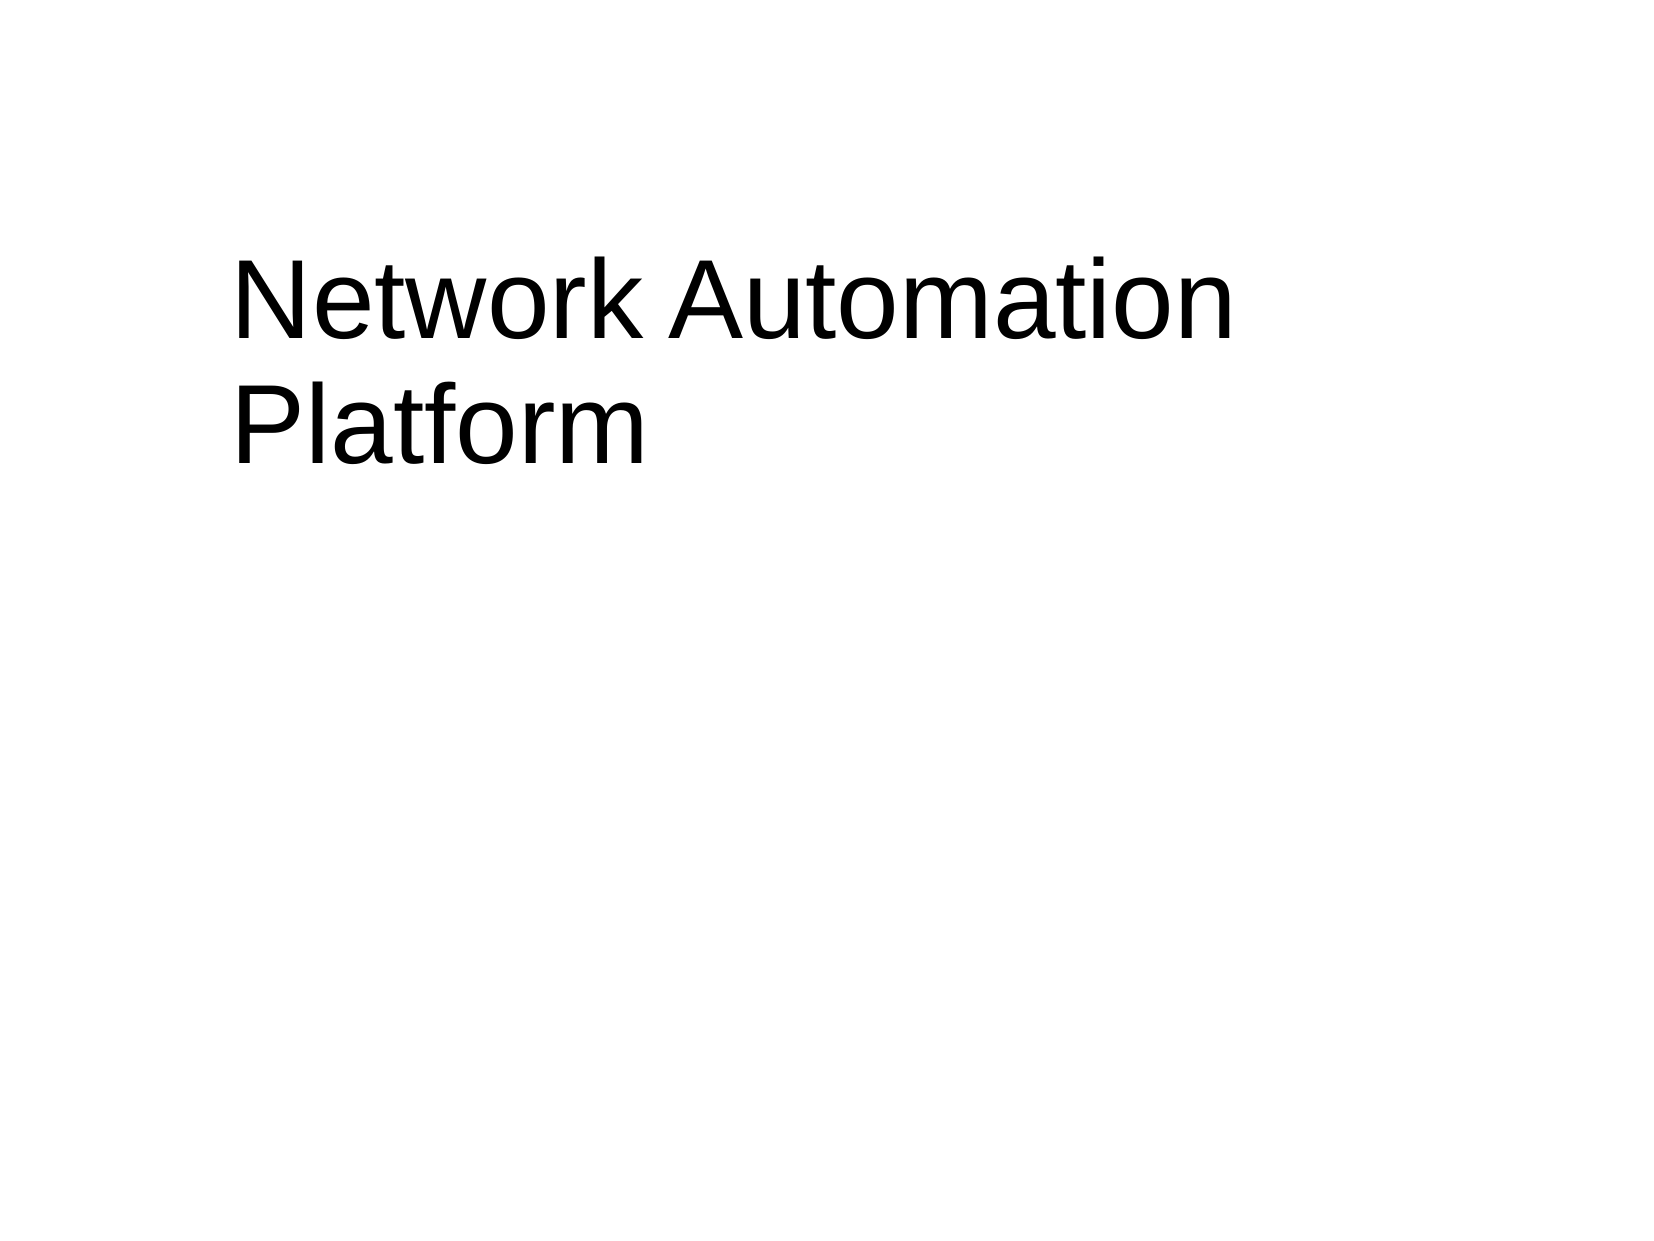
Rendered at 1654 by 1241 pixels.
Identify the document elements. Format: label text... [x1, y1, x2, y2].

text_box Network Automation Platform [216, 229, 1475, 737]
